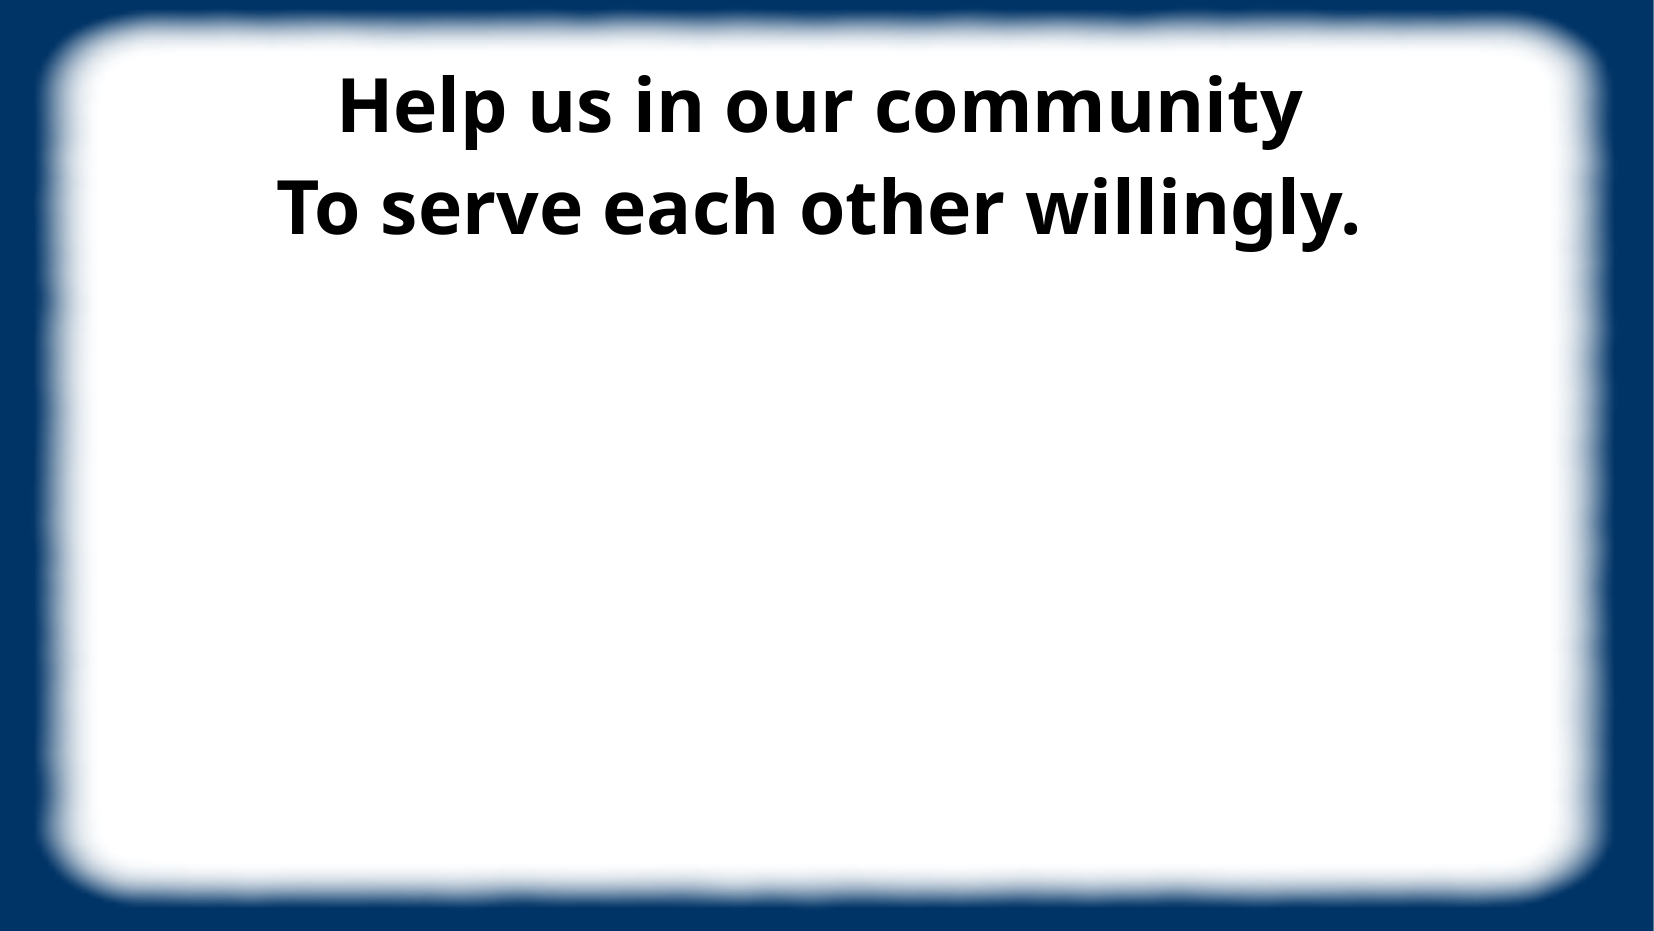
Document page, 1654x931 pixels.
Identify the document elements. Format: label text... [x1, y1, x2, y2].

picture [0, 0, 1654, 931]
text_box Help us in our community To serve each other willingly. [77, 45, 1563, 260]
